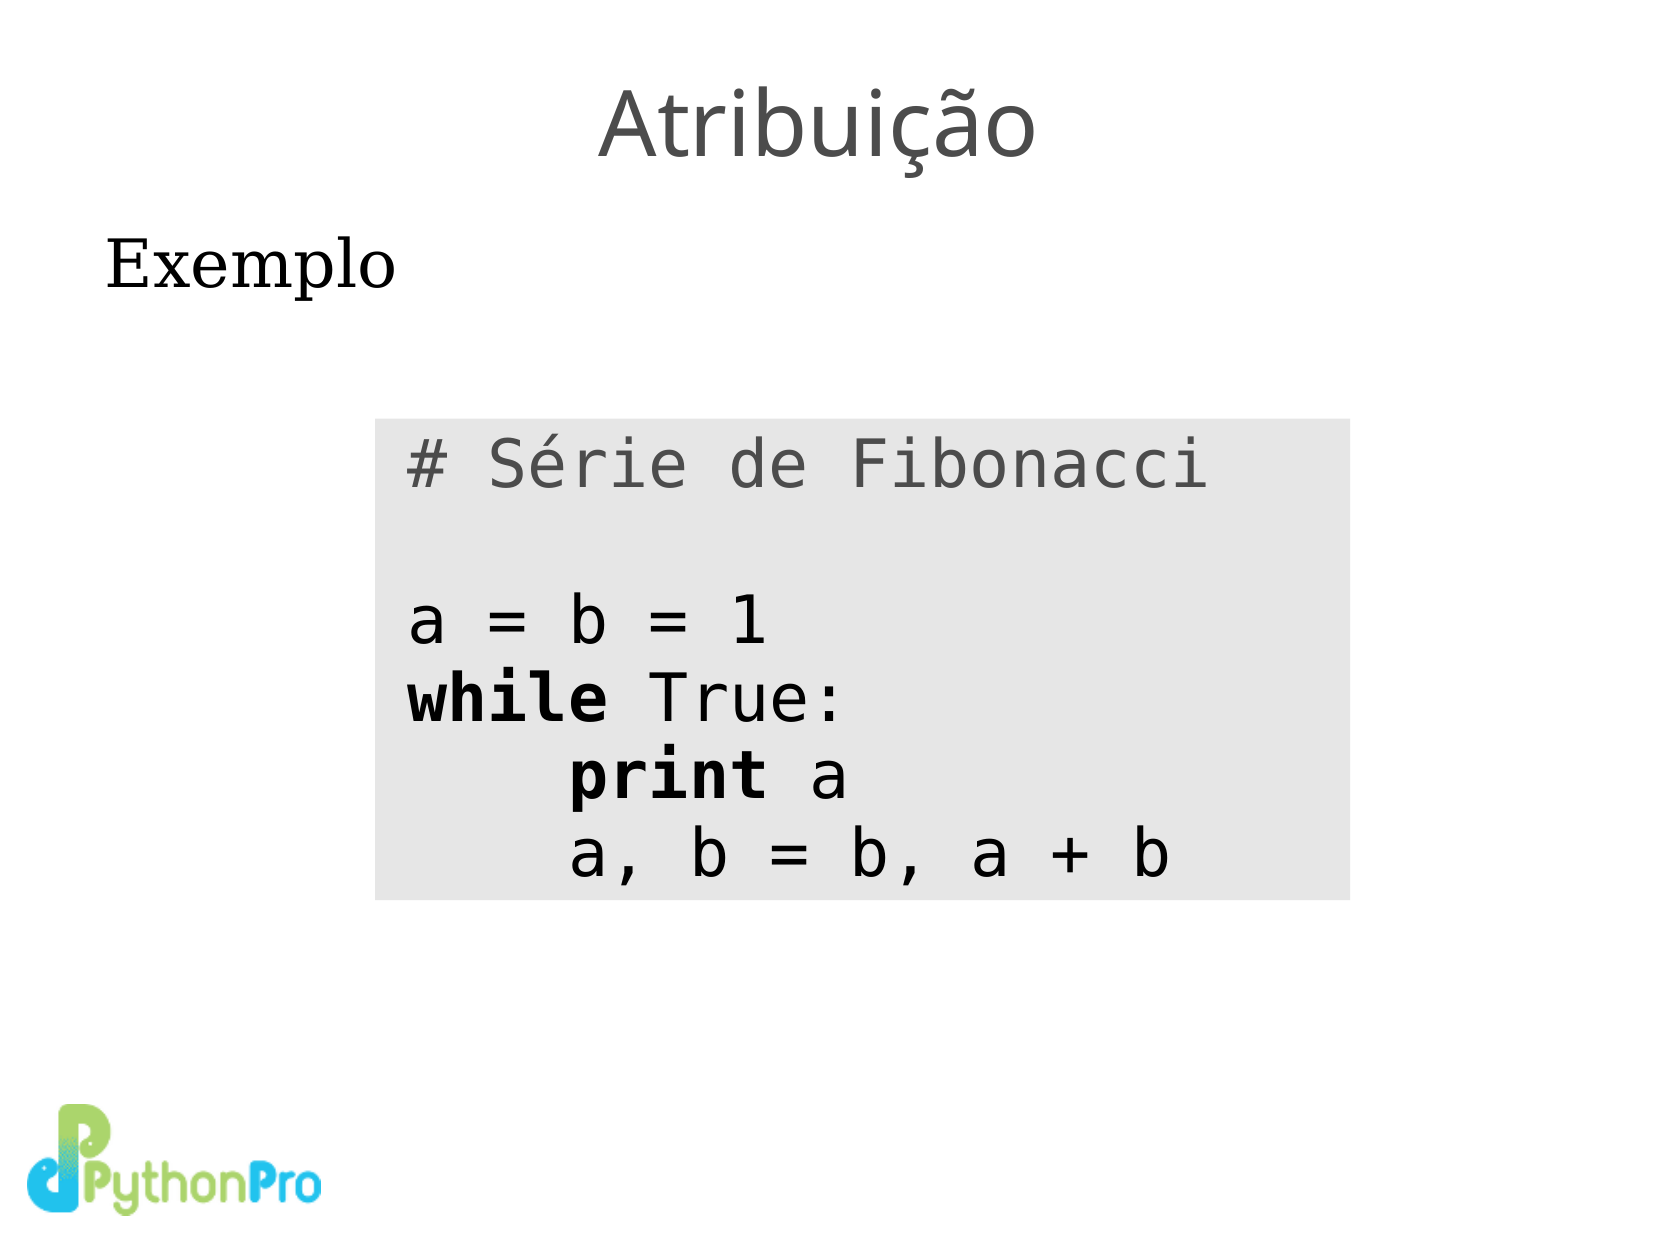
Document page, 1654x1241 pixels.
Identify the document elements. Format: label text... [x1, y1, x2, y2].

list Exemplo [86, 225, 1613, 1088]
text_box # Série de Fibonacci a = b = 1 while True: print a a, b = b, a + b [375, 418, 1351, 901]
picture [27, 1104, 321, 1216]
title Atribuição [75, 17, 1564, 226]
